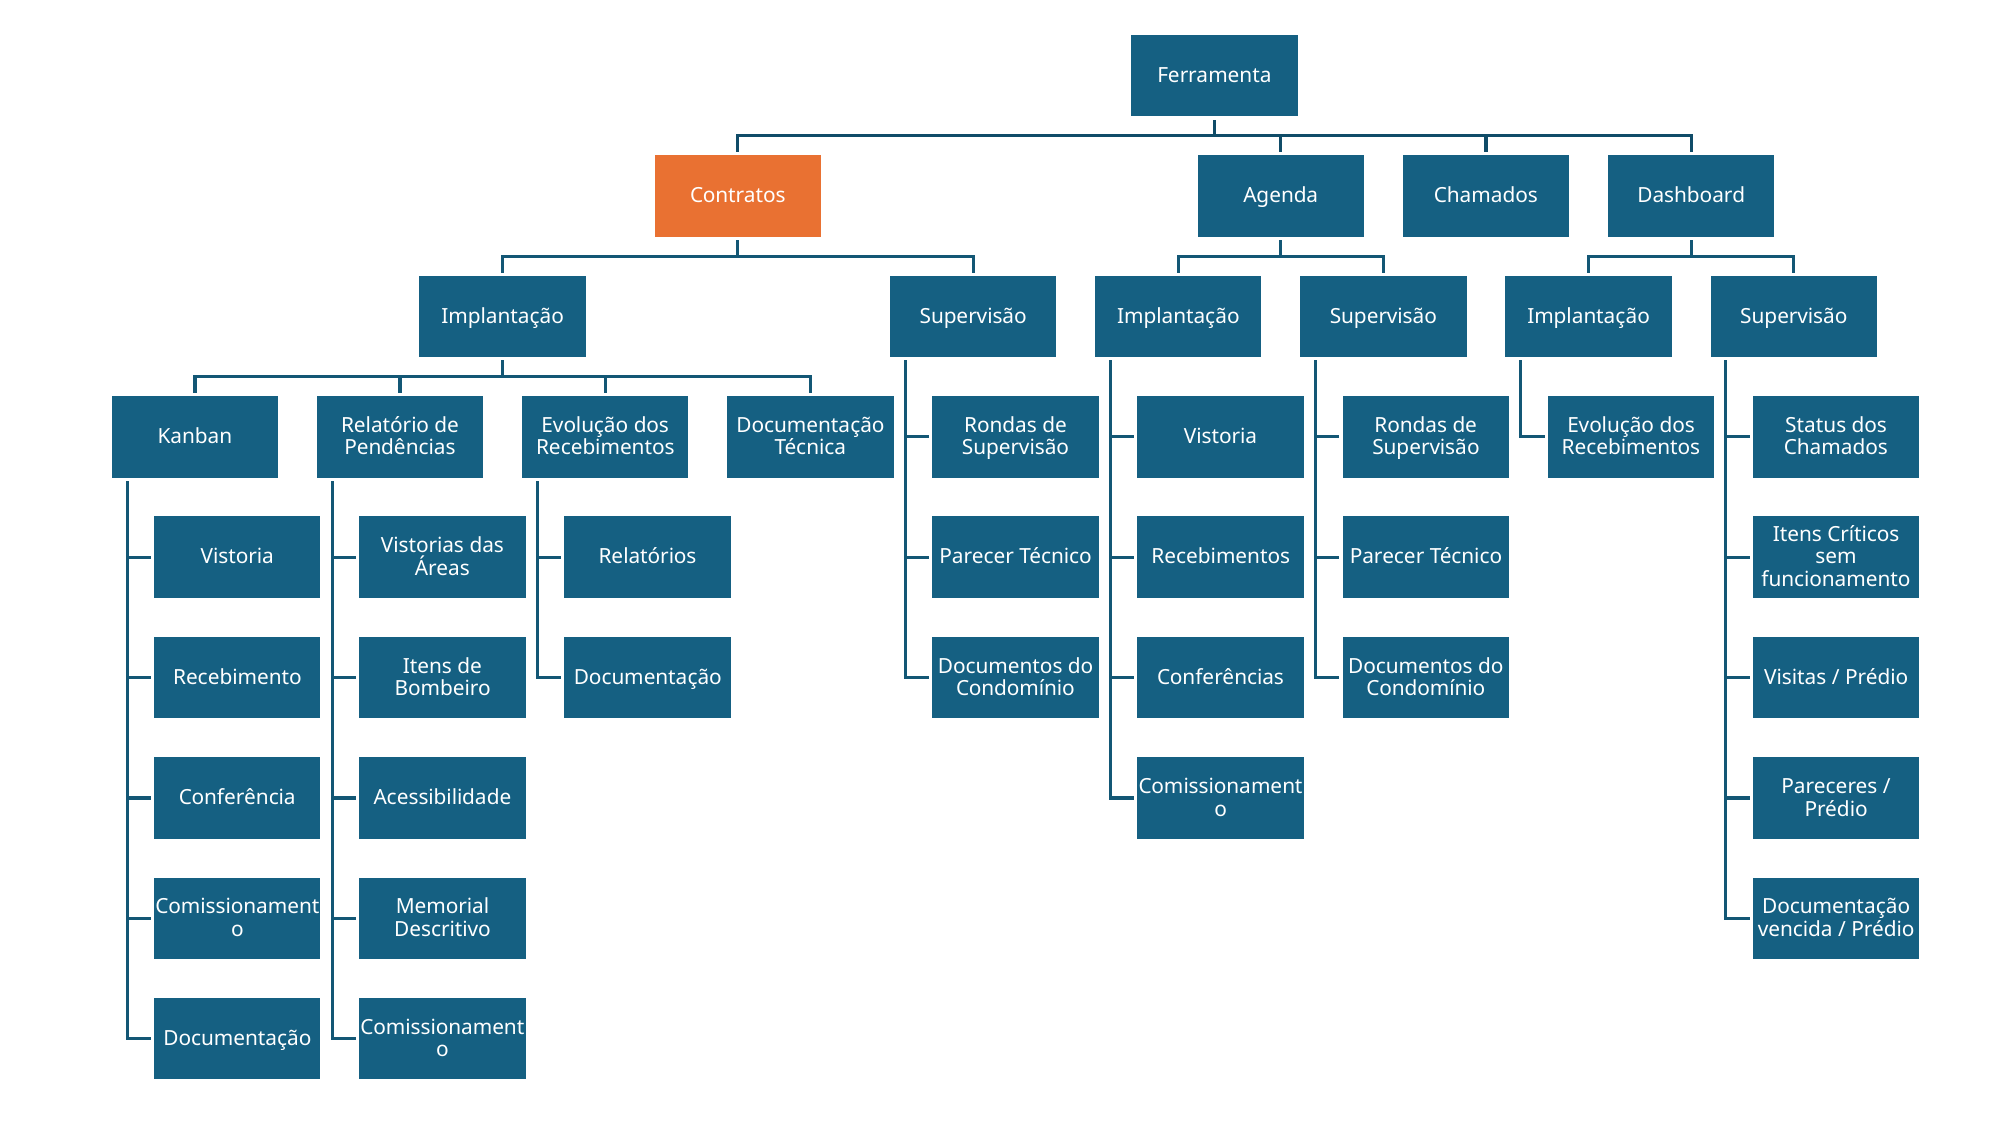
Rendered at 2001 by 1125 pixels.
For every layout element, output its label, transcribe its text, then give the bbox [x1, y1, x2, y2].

text_box Recebimento [152, 635, 323, 720]
text_box Supervisão [1298, 274, 1469, 359]
text_box Acessibilidade [357, 755, 528, 841]
text_box Status dos Chamados [1751, 394, 1921, 480]
text_box Conferência [152, 755, 323, 841]
text_box Pareceres / Prédio [1751, 755, 1921, 841]
text_box Ferramenta [1129, 33, 1300, 119]
text_box Documentação [562, 635, 733, 720]
text_box Parecer Técnico [1341, 514, 1511, 600]
text_box Supervisão [888, 274, 1058, 359]
text_box Relatório de Pendências [315, 394, 485, 480]
text_box Chamados [1401, 153, 1571, 239]
text_box Documentos do Condomínio [930, 635, 1101, 720]
text_box Evolução dos Recebimentos [520, 394, 690, 480]
text_box Visitas / Prédio [1751, 635, 1921, 720]
text_box Implantação [1503, 274, 1674, 359]
text_box Comissionamento [357, 996, 528, 1082]
text_box Supervisão [1708, 274, 1879, 359]
text_box Conferências [1135, 635, 1306, 720]
text_box Agenda [1196, 153, 1366, 239]
text_box Kanban [110, 394, 280, 480]
text_box Rondas de Supervisão [930, 394, 1101, 480]
text_box Implantação [1093, 274, 1263, 359]
text_box Evolução dos Recebimentos [1546, 394, 1716, 480]
text_box Itens de Bombeiro [357, 635, 528, 720]
text_box Documentação Técnica [725, 394, 896, 480]
text_box Parecer Técnico [930, 514, 1101, 600]
text_box Documentos do Condomínio [1341, 635, 1511, 720]
text_box Itens Críticos sem funcionamento [1751, 514, 1921, 600]
text_box Relatórios [562, 514, 733, 600]
text_box Vistoria [152, 514, 323, 600]
text_box Vistorias das Áreas [357, 514, 528, 600]
text_box Implantação [417, 274, 588, 359]
text_box Comissionamento [1135, 755, 1306, 841]
text_box Documentação vencida / Prédio [1751, 875, 1921, 961]
text_box Memorial Descritivo [357, 875, 528, 961]
text_box Vistoria [1135, 394, 1306, 480]
text_box Contratos [653, 153, 823, 239]
text_box Dashboard [1606, 153, 1776, 239]
text_box Documentação [152, 996, 323, 1082]
text_box Recebimentos [1135, 514, 1306, 600]
text_box Comissionamento [152, 875, 323, 961]
text_box Rondas de Supervisão [1341, 394, 1511, 480]
